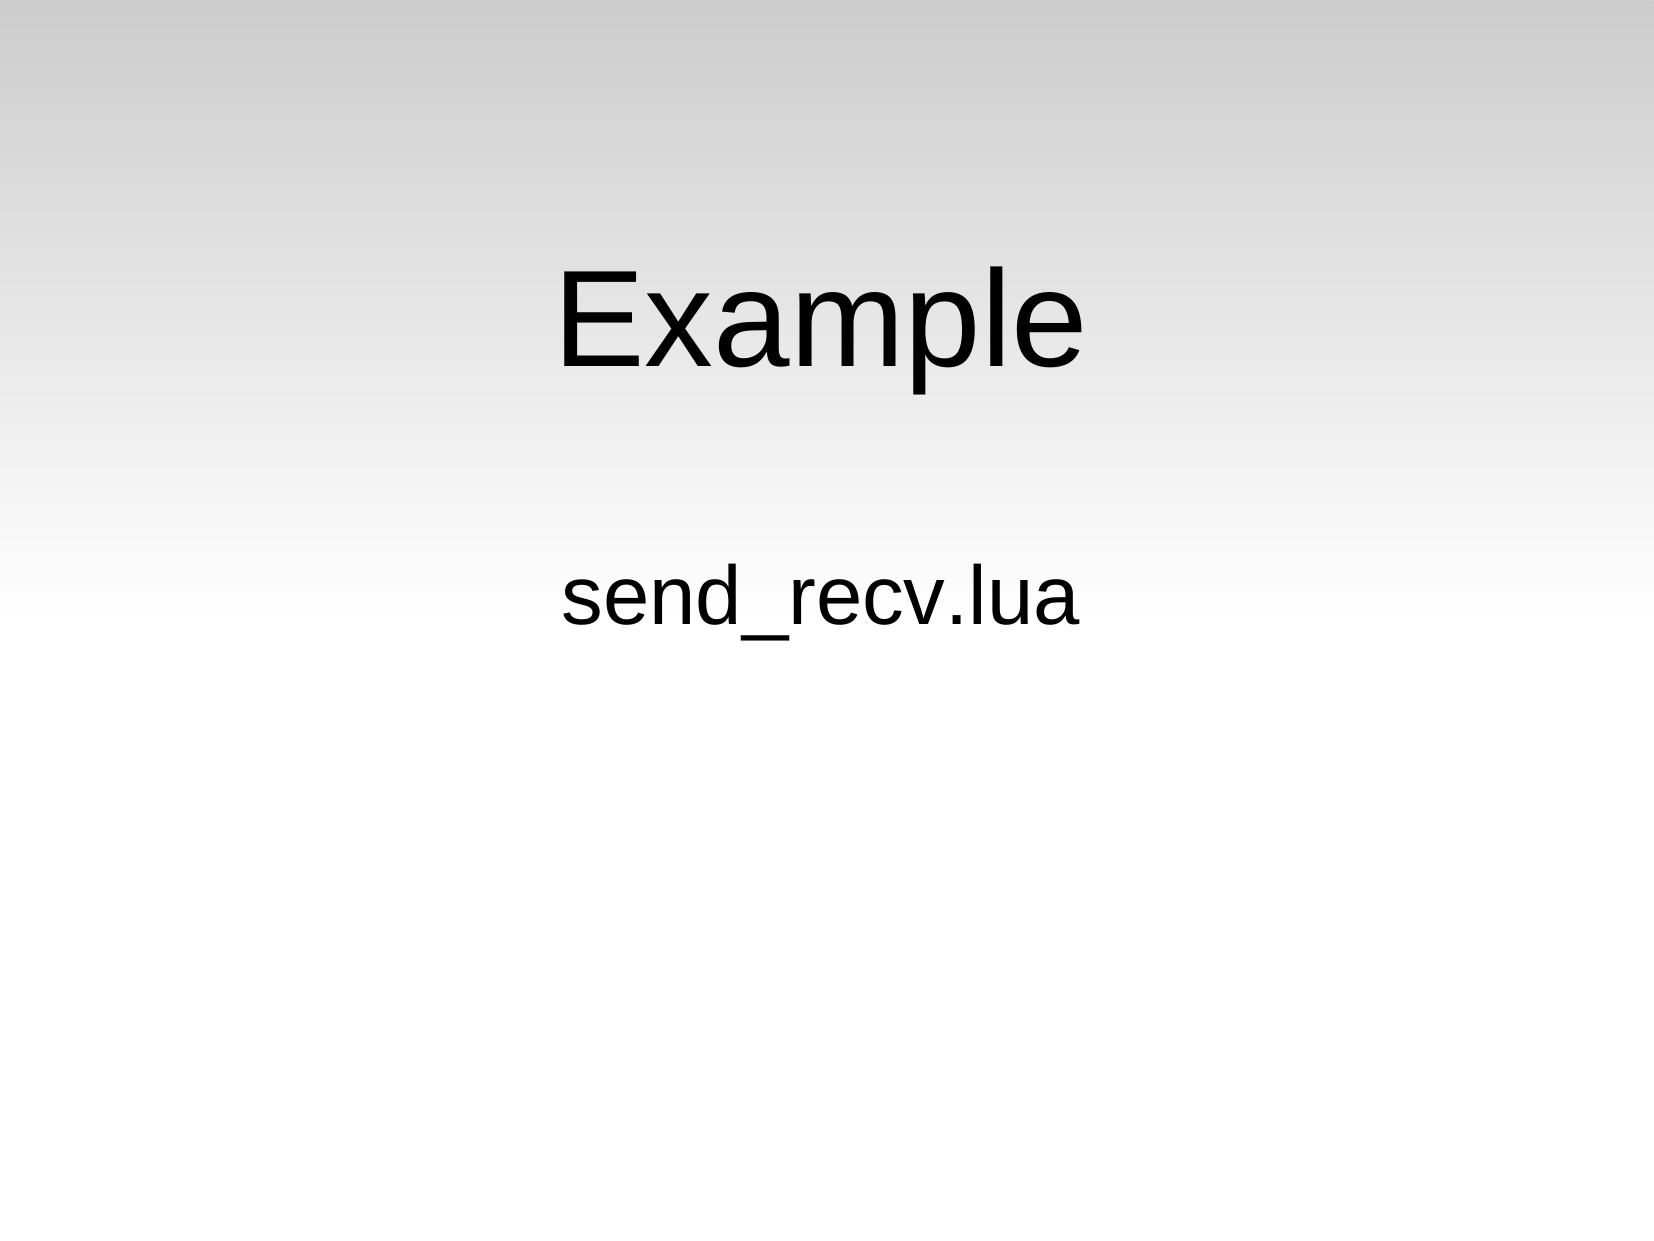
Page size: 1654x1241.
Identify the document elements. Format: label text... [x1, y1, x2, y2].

subtitle Example send_recv.lua [76, 0, 1565, 997]
